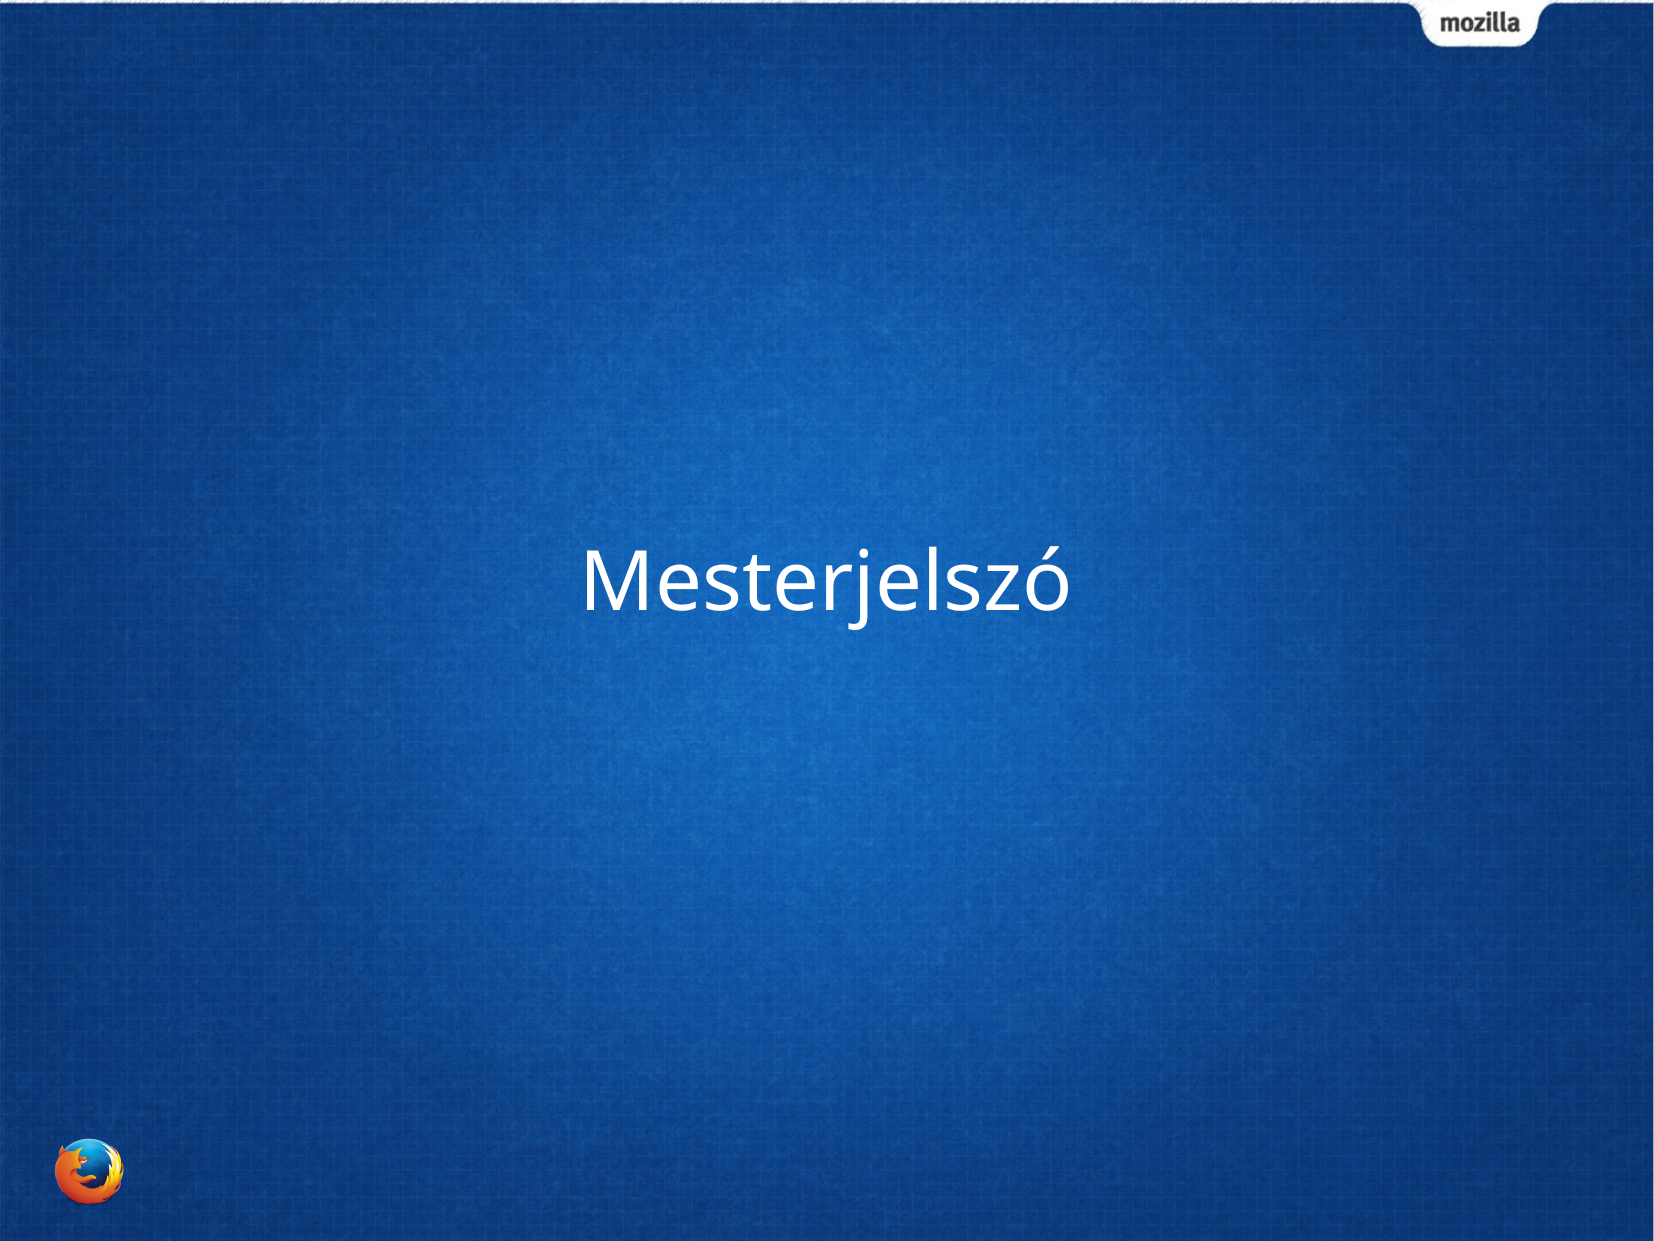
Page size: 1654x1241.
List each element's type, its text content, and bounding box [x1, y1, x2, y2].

picture [0, 0, 1654, 1241]
subtitle Mesterjelszó [82, 49, 1571, 1108]
